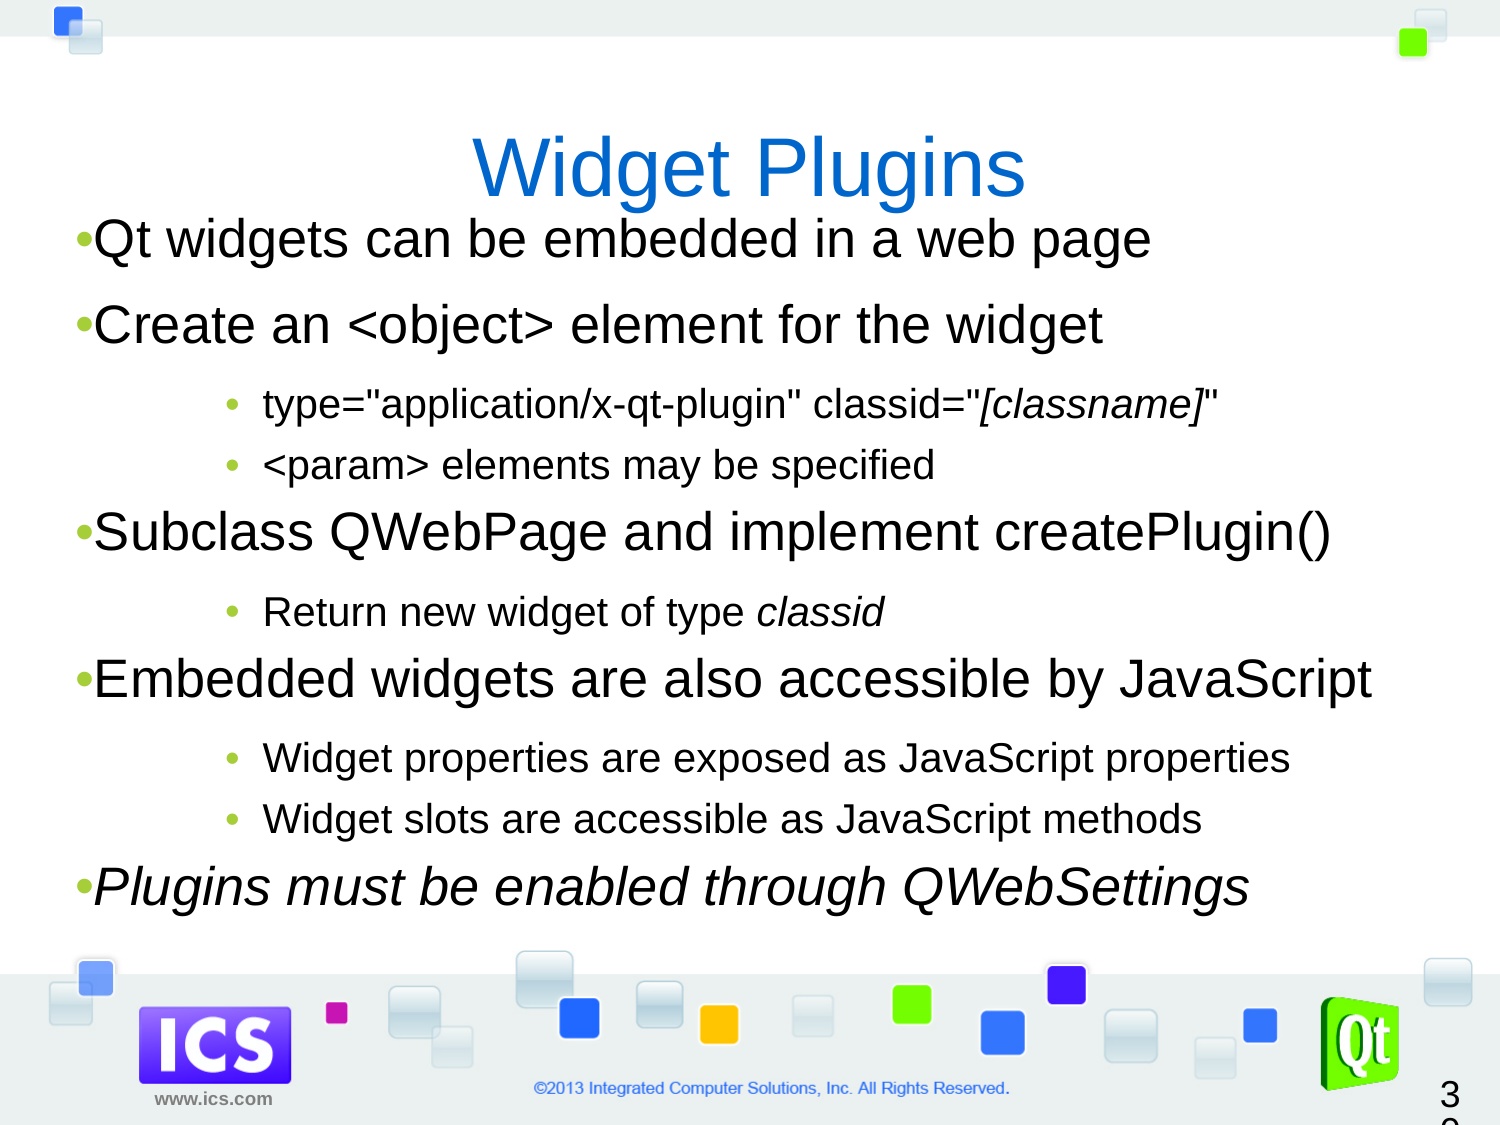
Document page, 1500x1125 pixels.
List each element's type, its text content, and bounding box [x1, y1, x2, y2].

list Qt widgets can be embedded in a web page Create an <object> element for the widget type="application/x-qt-plugin" classid="[classname]" <param> elements may be specified Subclass QWebPage and implement createPlugin() Return new widget of type classid Embedded widgets are also accessible by JavaScript Widget properties are exposed as JavaScript properties Widget slots are accessible as JavaScript methods Plugins must be enabled through QWebSettings [75, 212, 1438, 940]
title Widget Plugins [112, 50, 1388, 212]
picture [0, 950, 1500, 1125]
picture [0, 0, 1500, 62]
